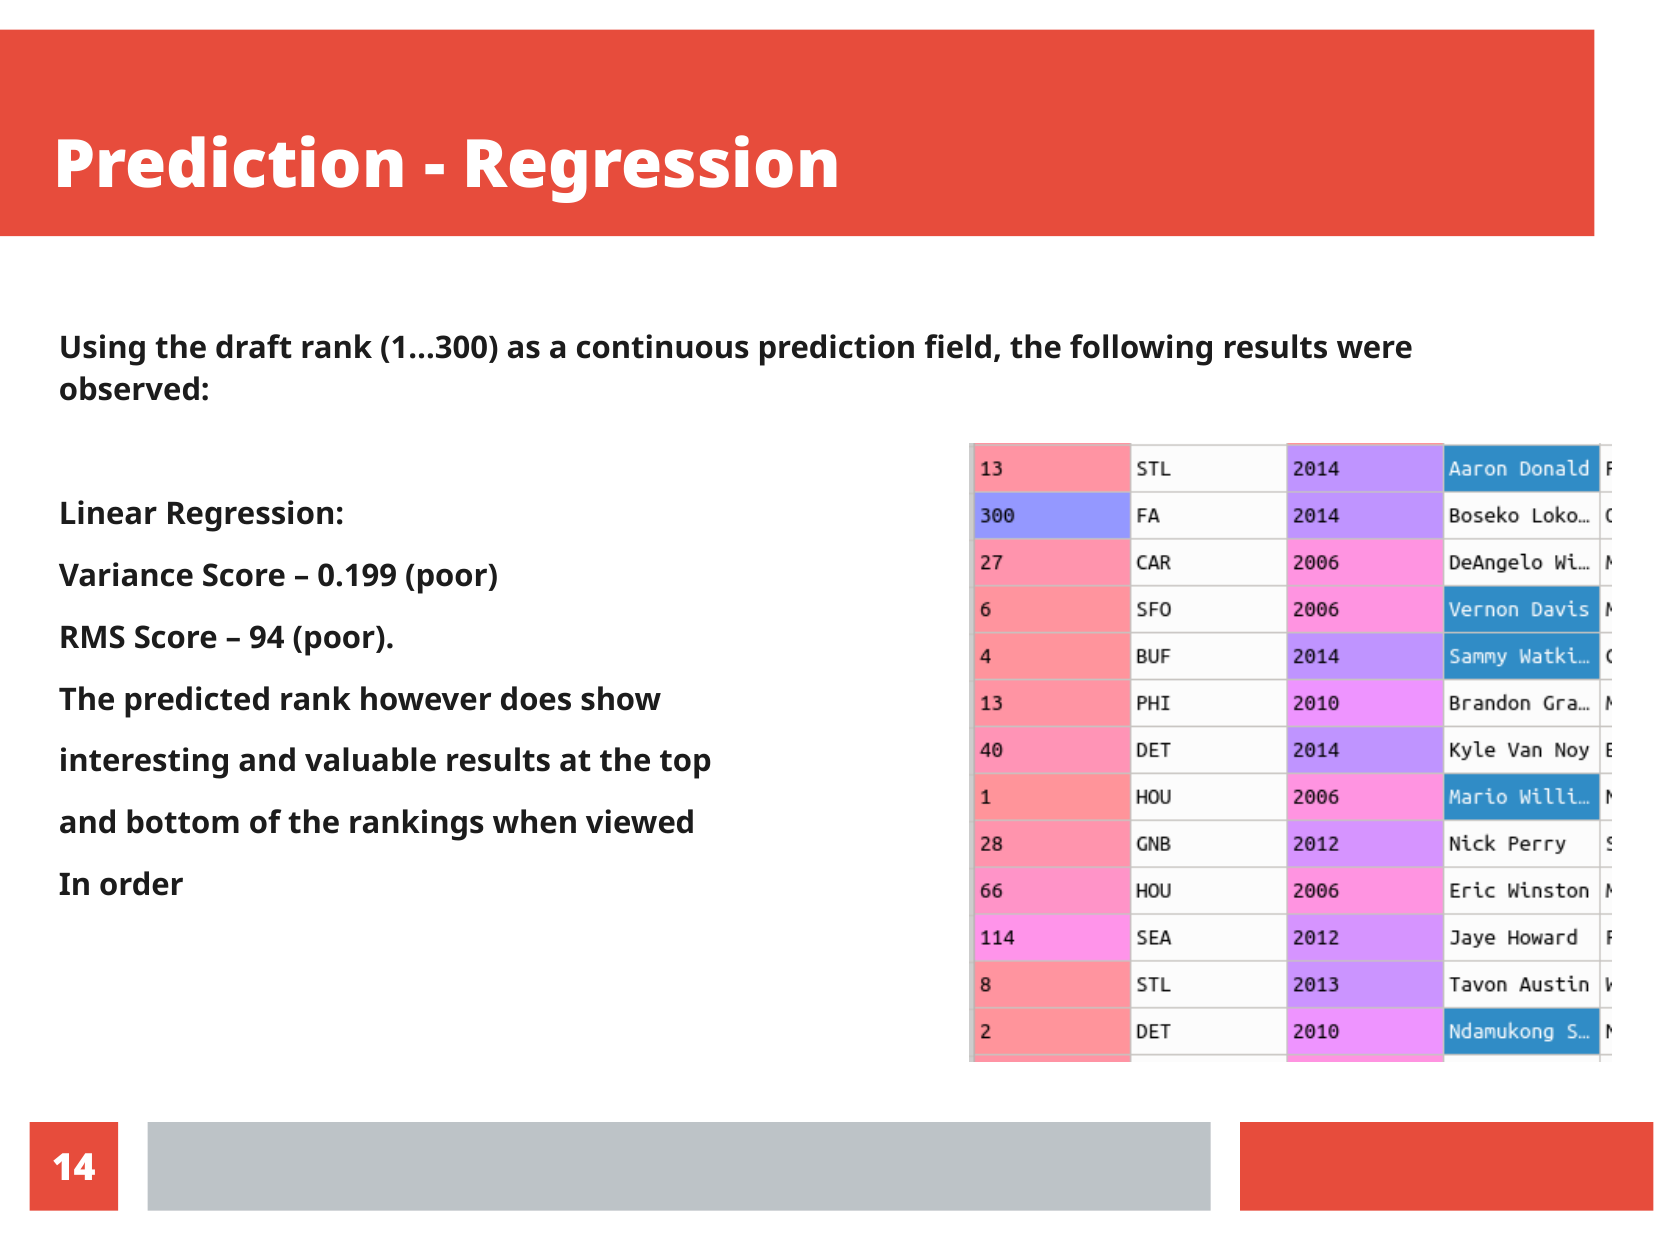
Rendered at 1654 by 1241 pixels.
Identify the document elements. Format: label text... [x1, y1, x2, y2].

picture [969, 443, 1612, 1062]
list Using the draft rank (1…300) as a continuous prediction field, the following results were observed: Linear Regression: Variance Score – 0.199 (poor) RMS Score – 94 (poor). The predicted rank however does show interesting and valuable results at the top and bottom of the rankings when viewed In order [59, 324, 1565, 1093]
title Prediction - Regression [53, 59, 1589, 207]
